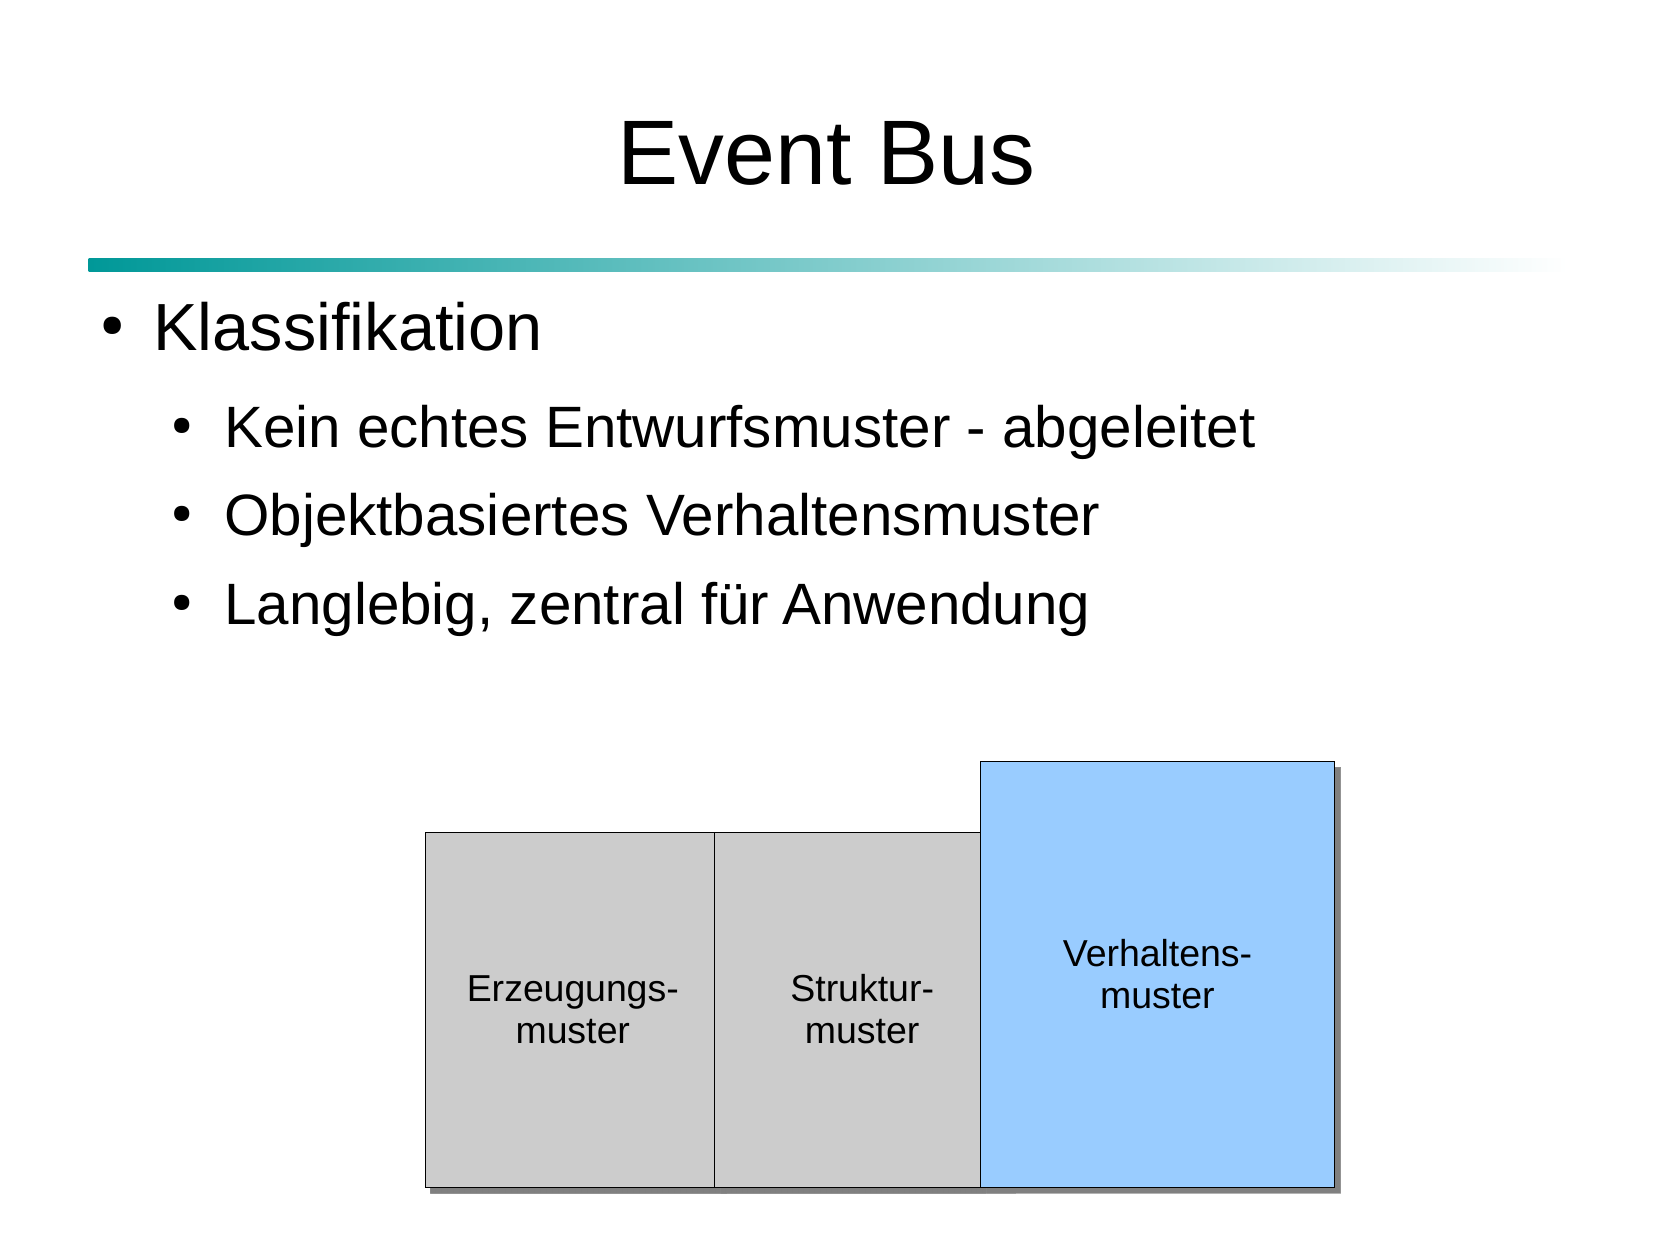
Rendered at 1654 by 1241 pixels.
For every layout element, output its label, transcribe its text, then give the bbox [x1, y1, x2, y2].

title Event Bus [82, 49, 1571, 257]
list Klassifikation Kein echtes Entwurfsmuster - abgeleitet Objektbasiertes Verhaltensmuster Langlebig, zentral für Anwendung [82, 290, 1571, 1109]
text_box Erzeugungs- muster [425, 832, 714, 1188]
text_box Struktur- muster [714, 832, 980, 1188]
text_box Verhaltens- muster [980, 761, 1335, 1188]
